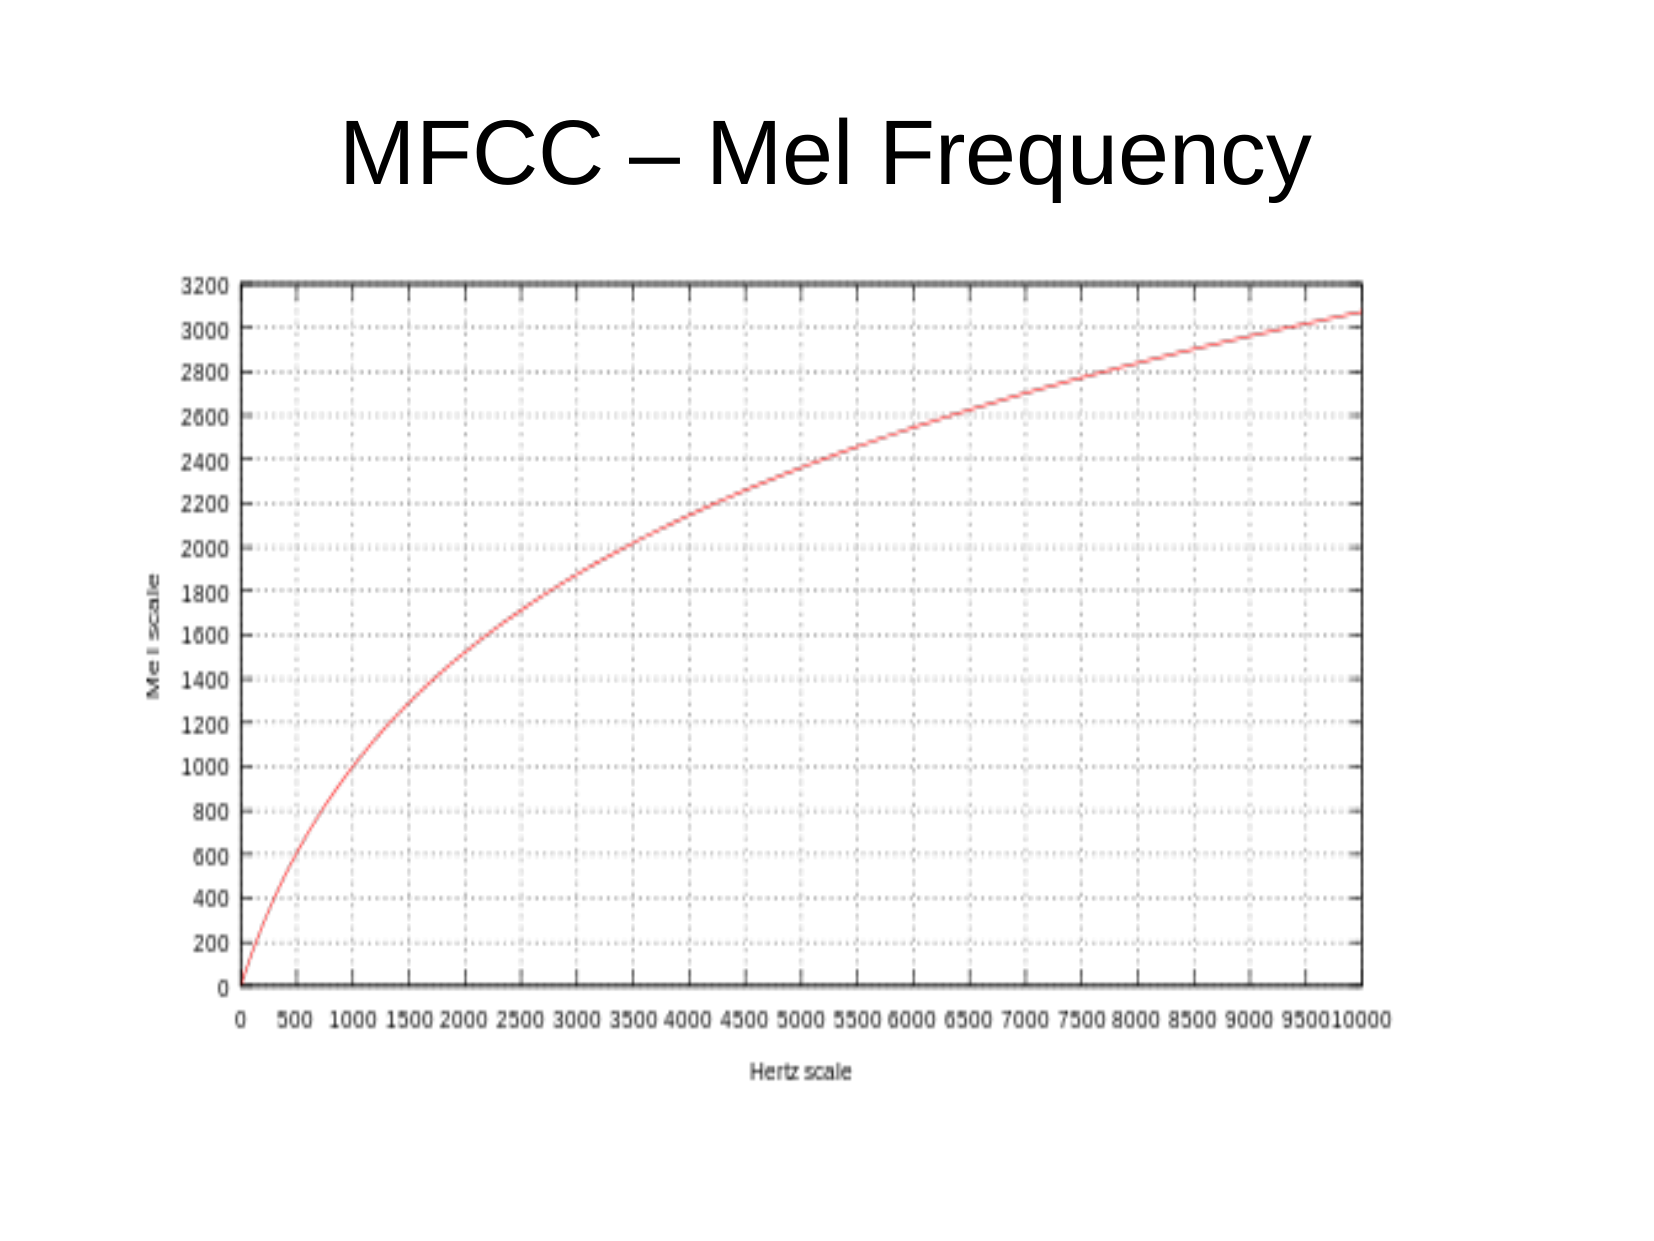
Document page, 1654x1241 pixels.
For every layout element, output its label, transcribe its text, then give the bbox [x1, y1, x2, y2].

title MFCC – Mel Frequency [82, 49, 1571, 257]
picture [135, 254, 1396, 1096]
